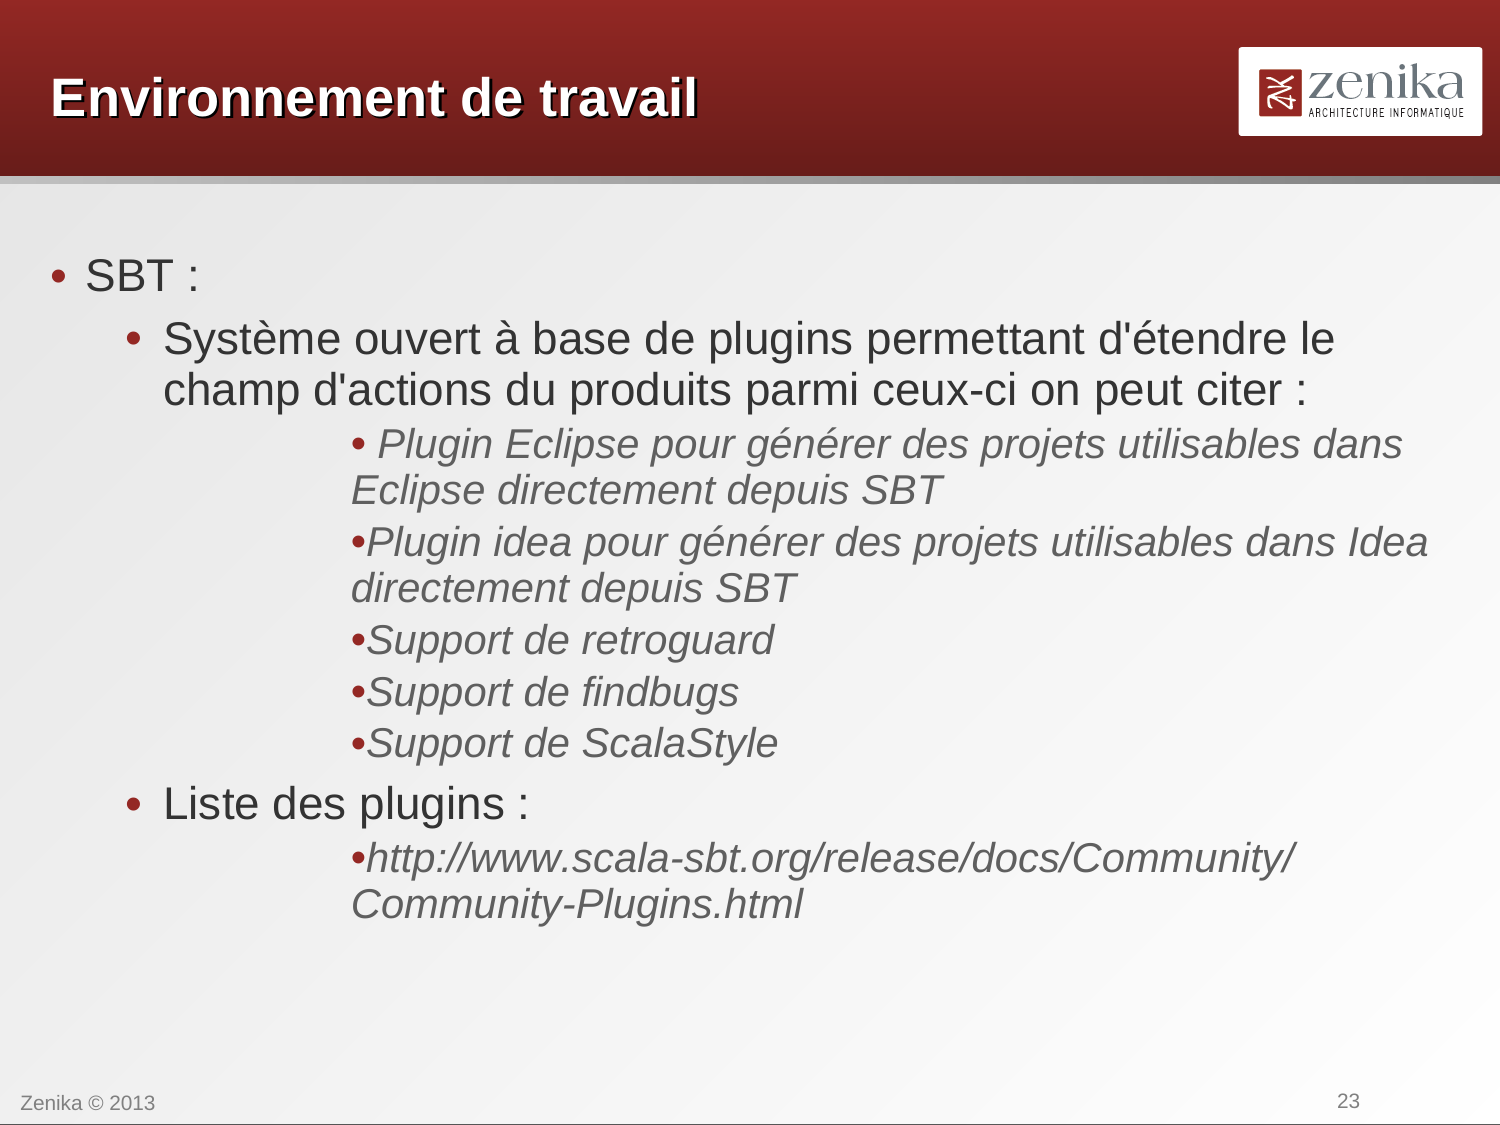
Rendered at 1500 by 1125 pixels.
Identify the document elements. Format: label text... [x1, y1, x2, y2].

list SBT : Système ouvert à base de plugins permettant d'étendre le champ d'actions du produits parmi ceux-ci on peut citer : Plugin Eclipse pour générer des projets utilisables dans Eclipse directement depuis SBT Plugin idea pour générer des projets utilisables dans Idea directement depuis SBT Support de retroguard Support de findbugs Support de ScalaStyle Liste des plugins : http://www.scala-sbt.org/release/docs/Community/Community-Plugins.html [50, 249, 1435, 1079]
title Environnement de travail [50, 15, 1206, 180]
picture [1257, 58, 1464, 125]
